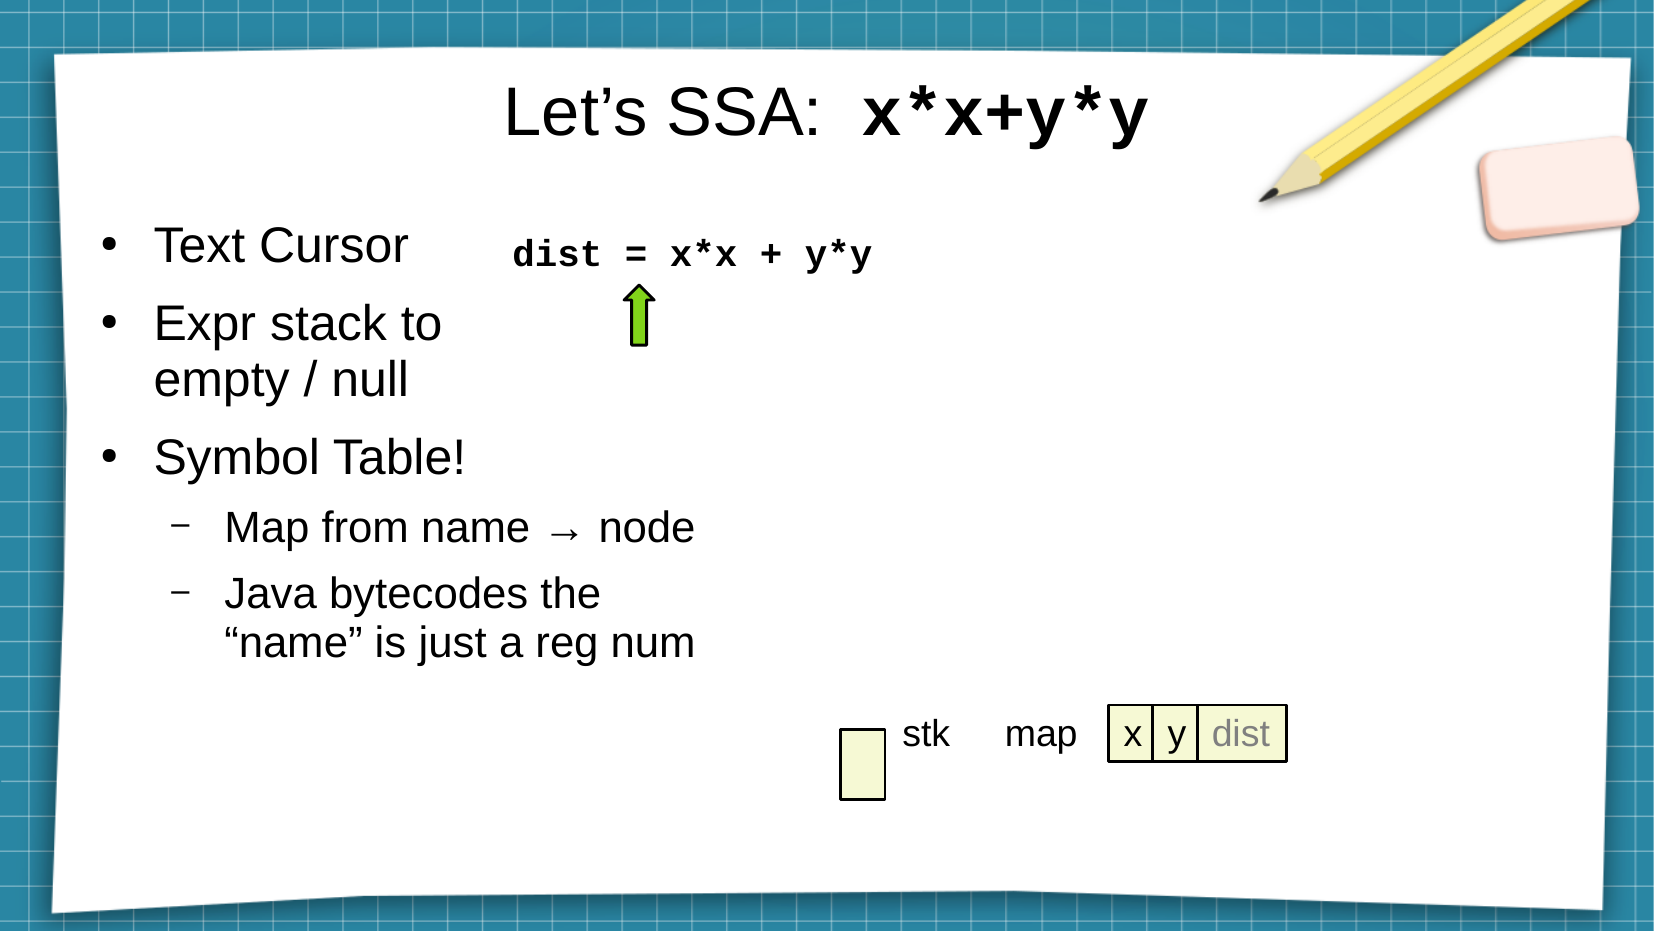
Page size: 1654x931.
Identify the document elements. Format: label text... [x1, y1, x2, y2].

text_box y [1152, 705, 1196, 762]
list Text Cursor Expr stack to empty / null Symbol Table! Map from name → node Java bytecodes the “name” is just a reg num [82, 217, 721, 841]
text_box dist = x*x + y*y [482, 228, 903, 286]
title Let’s SSA: x*x+y*y [82, 37, 1571, 193]
picture [0, 0, 1654, 931]
text_box stk [887, 705, 976, 762]
text_box [840, 729, 886, 745]
text_box dist [1197, 705, 1287, 762]
text_box [624, 285, 655, 346]
text_box x [1111, 705, 1151, 762]
text_box map [990, 705, 1111, 804]
